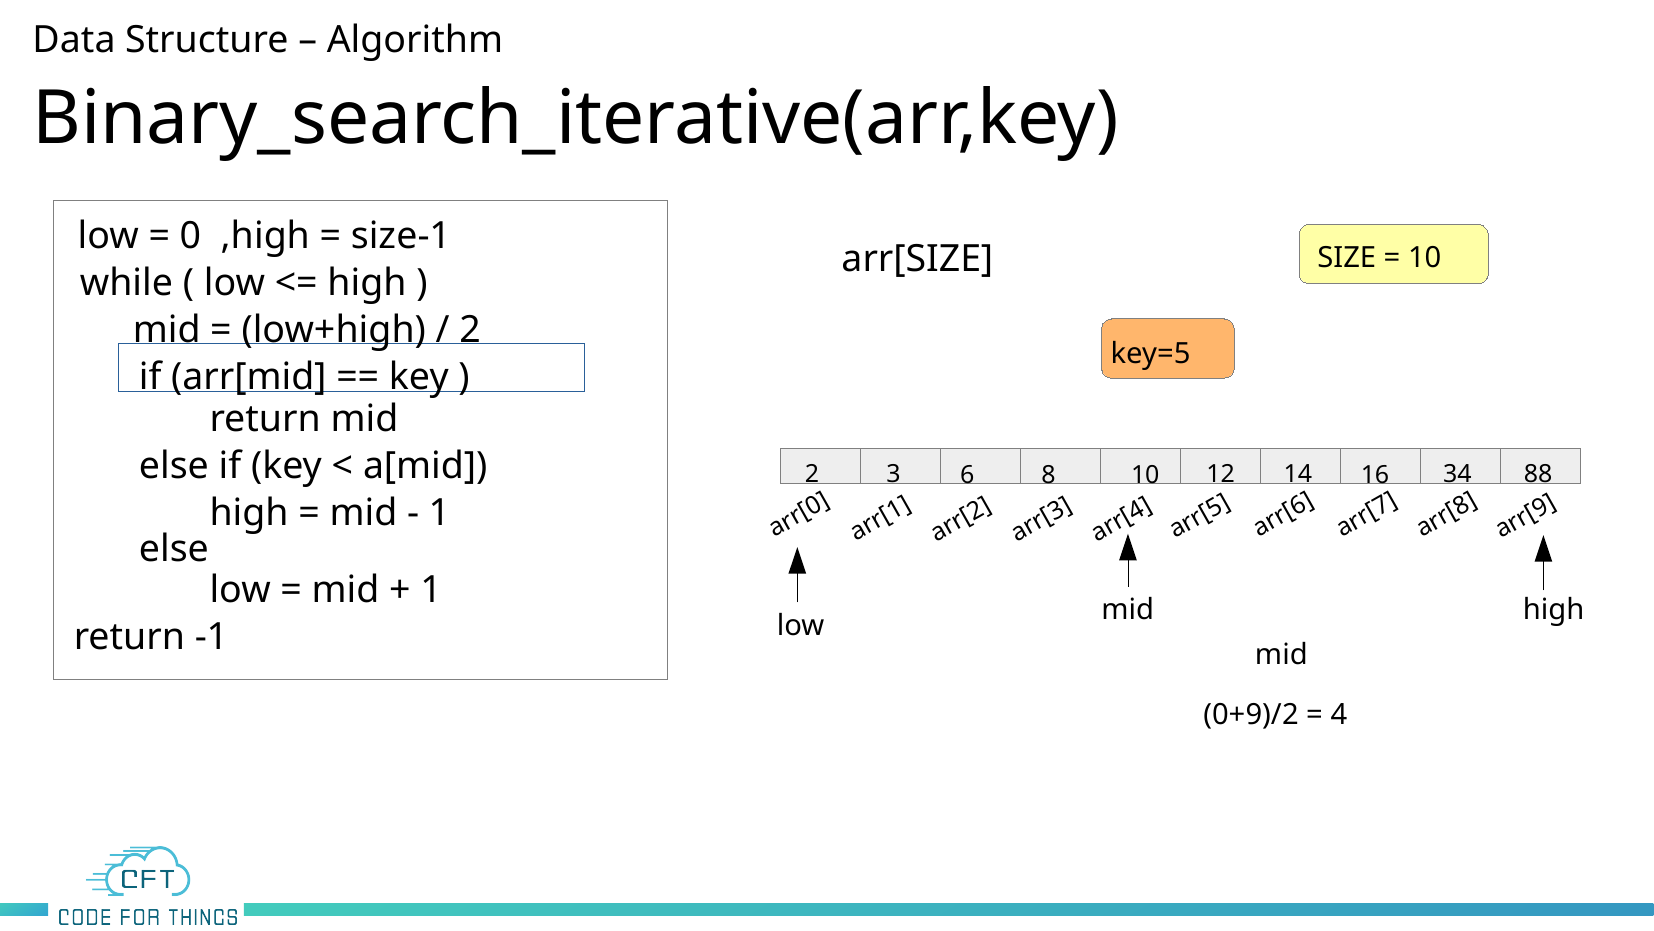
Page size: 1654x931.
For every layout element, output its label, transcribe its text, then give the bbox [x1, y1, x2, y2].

text_box 8 [1026, 449, 1089, 494]
text_box return -1 [59, 602, 290, 662]
text_box arr[0] [744, 484, 857, 558]
text_box 10 [1116, 449, 1181, 494]
text_box 88 [1509, 448, 1571, 500]
text_box arr[2] [906, 488, 1016, 563]
text_box [53, 200, 668, 680]
text_box low = mid + 1 [194, 555, 621, 614]
text_box 14 [1269, 448, 1331, 500]
text_box 2 [790, 448, 844, 493]
text_box high [1508, 580, 1607, 630]
text_box [1299, 224, 1489, 284]
text_box else if (key < a[mid]) [124, 431, 621, 490]
text_box arr[7] [1318, 498, 1428, 562]
text_box arr[5] [1151, 484, 1267, 556]
text_box 34 [1428, 448, 1491, 500]
text_box [925, 448, 1191, 484]
text_box (0+9)/2 = 4 [1181, 685, 1395, 745]
text_box [1491, 448, 1509, 484]
text_box low = 0 ,high = size-1 [53, 200, 609, 260]
text_box if (arr[mid] == key ) [124, 342, 550, 401]
text_box arr[6] [1232, 484, 1362, 562]
text_box return mid [194, 383, 443, 443]
text_box arr[SIZE] [826, 224, 1040, 291]
picture [59, 846, 237, 925]
text_box [1102, 318, 1233, 324]
text_box [844, 448, 871, 484]
text_box 12 [1191, 448, 1254, 493]
text_box SIZE = 10 [1302, 228, 1483, 278]
text_box [1571, 448, 1581, 461]
text_box arr[1] [826, 485, 935, 562]
text_box arr[8] [1399, 484, 1503, 559]
text_box key=5 [1095, 324, 1241, 409]
text_box mid = (low+high) / 2 [118, 295, 603, 354]
text_box 3 [871, 448, 925, 493]
text_box low [762, 596, 857, 646]
text_box arr[3] [986, 491, 1104, 568]
text_box while ( low <= high ) [64, 260, 514, 307]
text_box mid [1086, 580, 1177, 638]
text_box arr[4] [1074, 492, 1179, 562]
title Data Structure – Algorithm Binary_search_iterative(arr,key) [32, 0, 1595, 199]
text_box [1254, 448, 1269, 484]
text_box [780, 448, 790, 484]
text_box high = mid - 1 [194, 478, 621, 537]
text_box mid [1240, 625, 1335, 685]
text_box else [124, 513, 243, 573]
text_box 6 [945, 449, 1007, 494]
text_box arr[9] [1471, 456, 1602, 560]
text_box [1331, 448, 1428, 484]
text_box 16 [1346, 449, 1420, 501]
